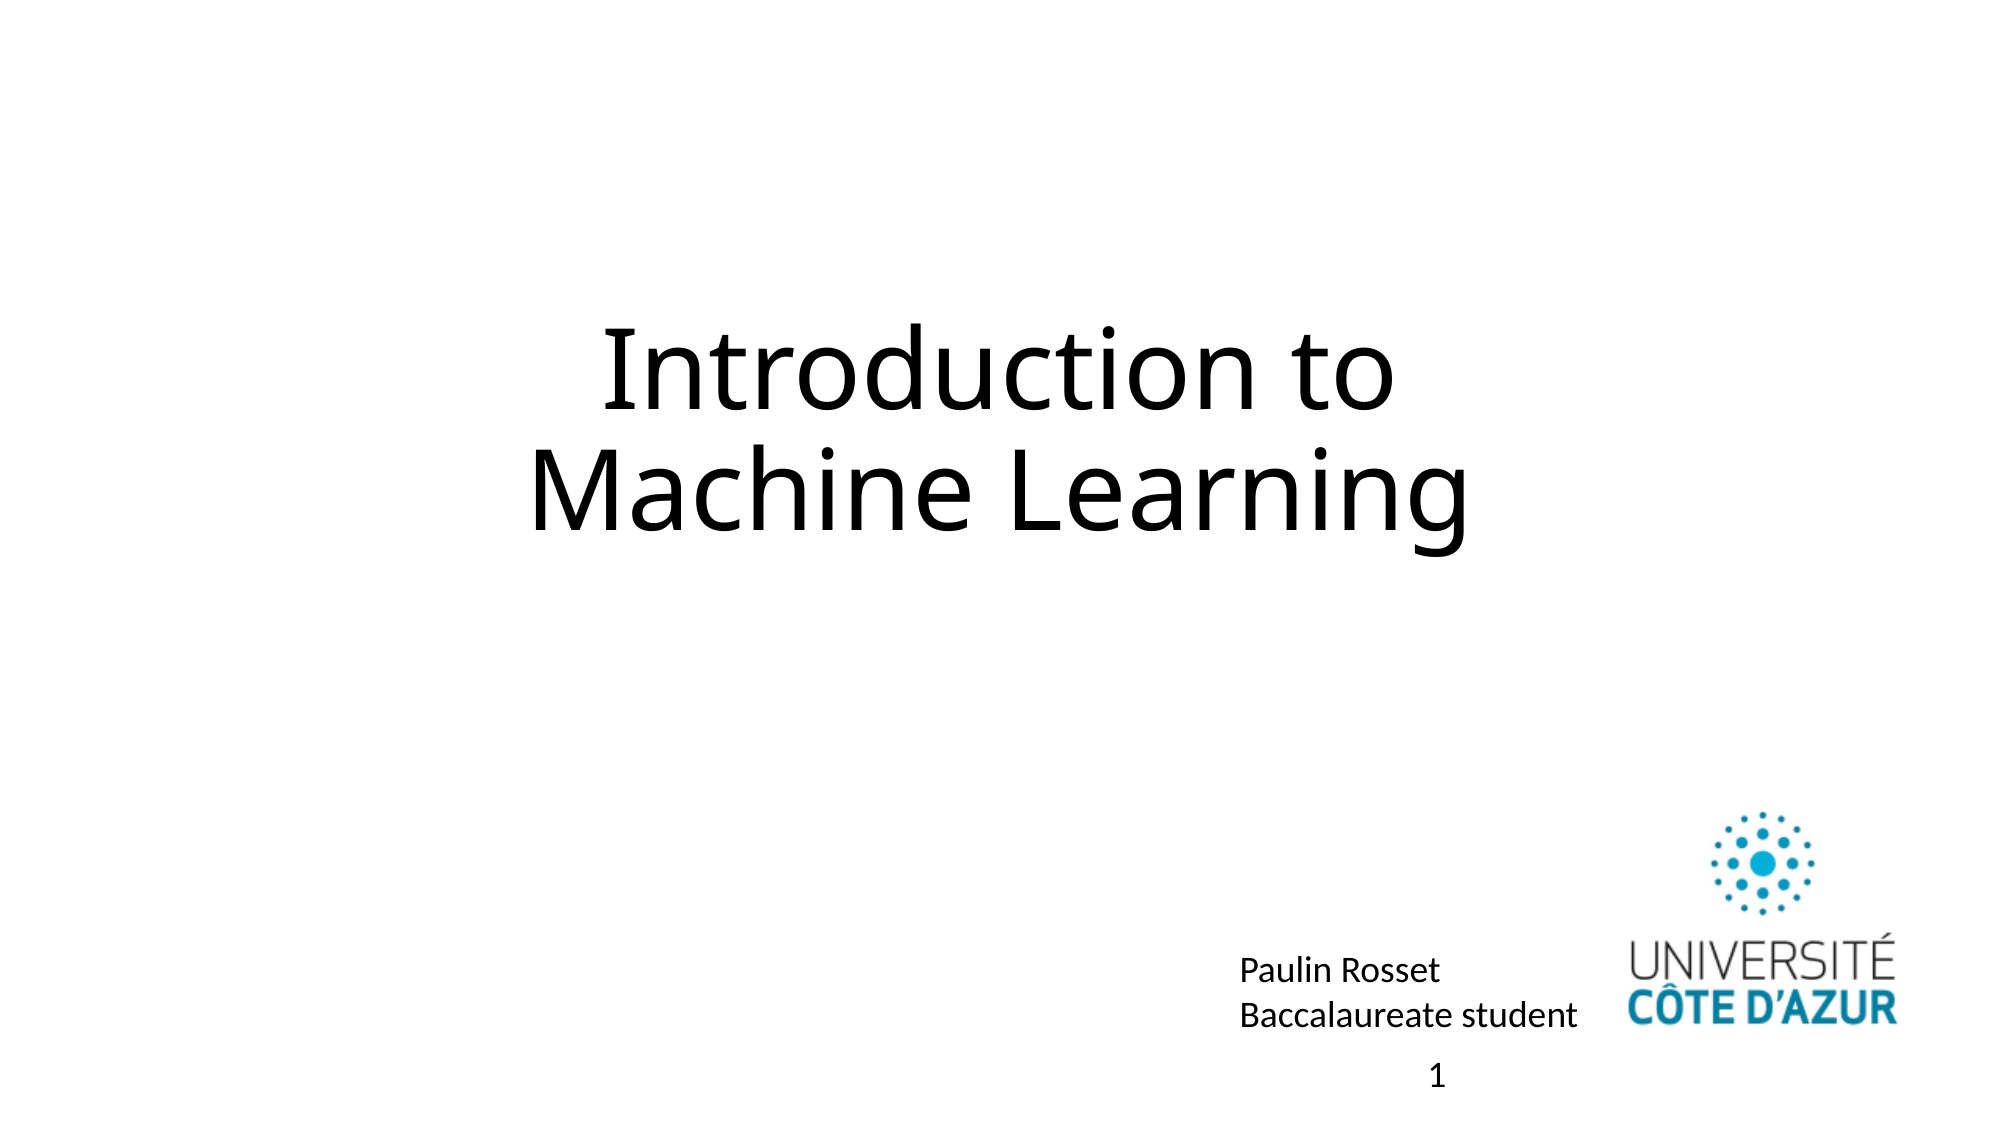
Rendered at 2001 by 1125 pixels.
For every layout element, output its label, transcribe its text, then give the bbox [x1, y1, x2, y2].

text_box Paulin Rosset Baccalaureate student [1224, 937, 1608, 1044]
title Introduction to Machine Learning [468, 249, 1532, 563]
picture [1607, 753, 1920, 1099]
text_box [1412, 1042, 1863, 1103]
